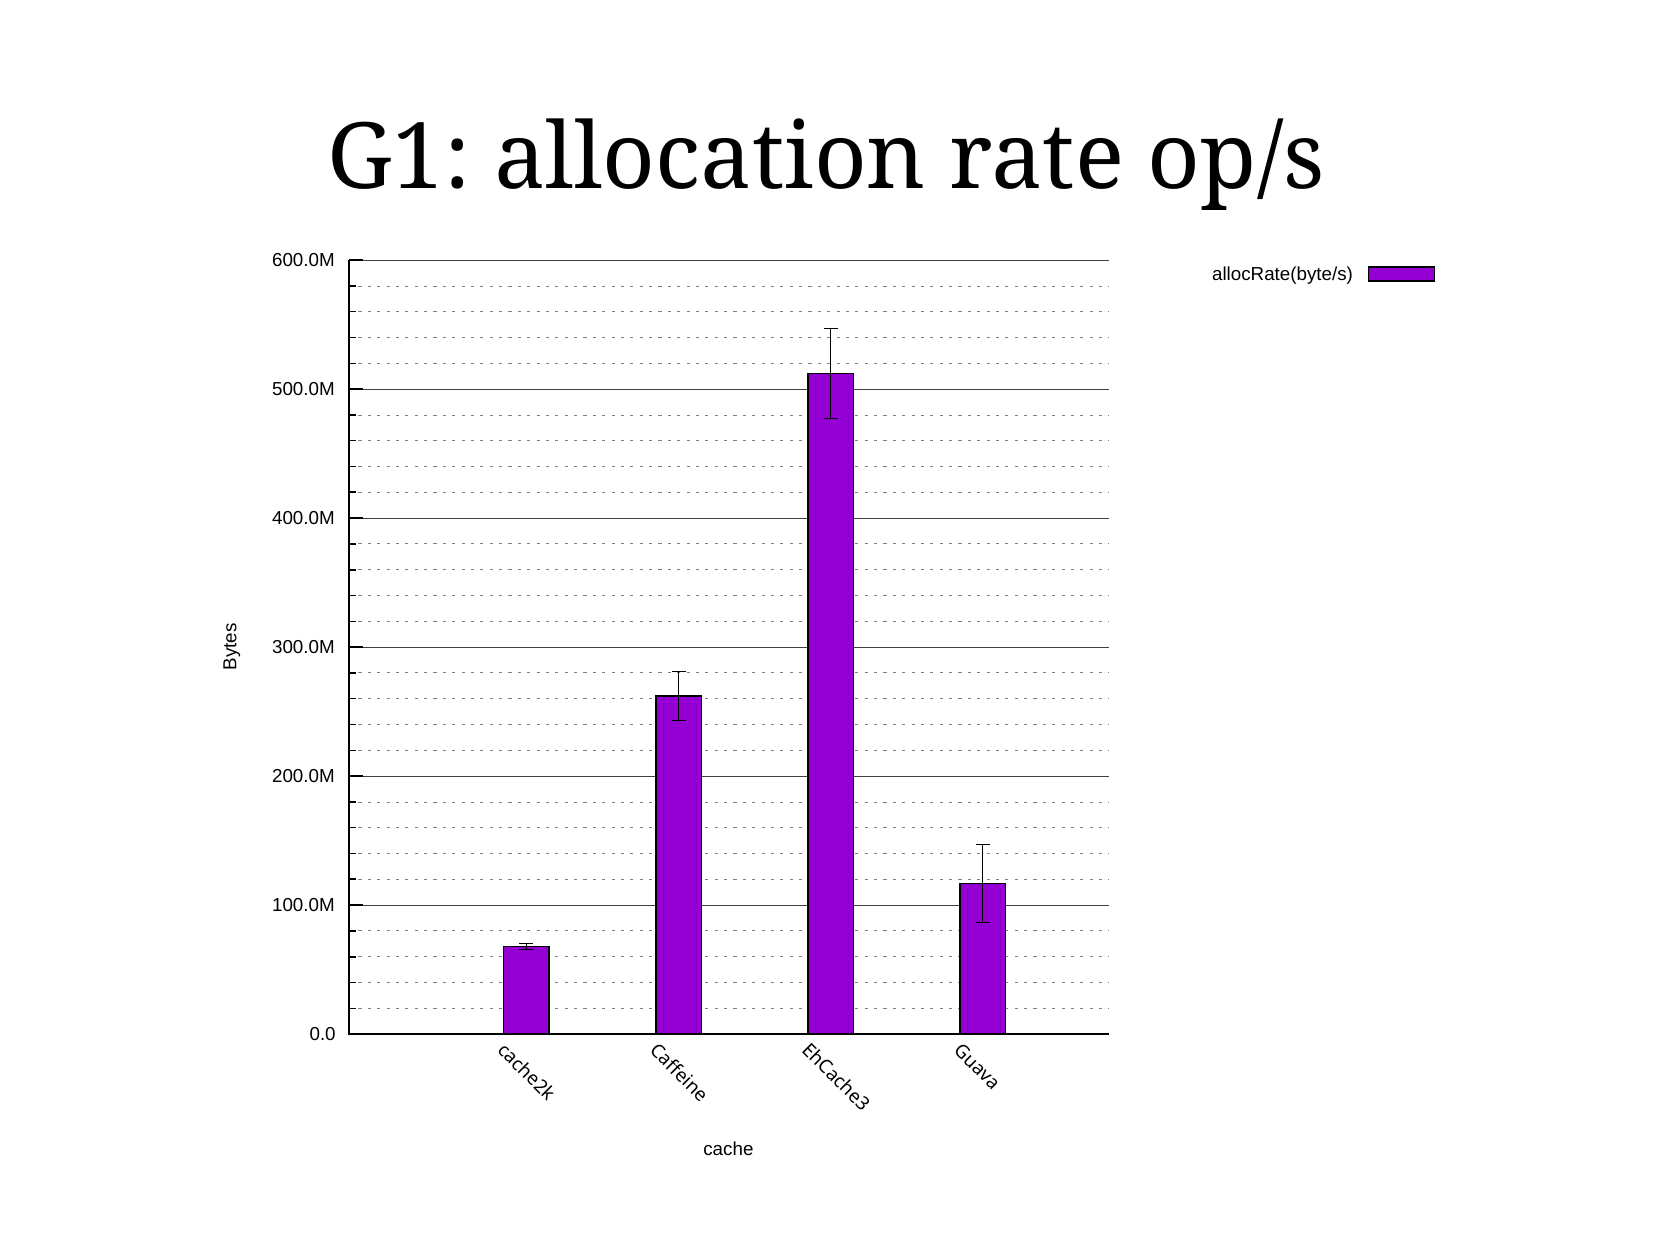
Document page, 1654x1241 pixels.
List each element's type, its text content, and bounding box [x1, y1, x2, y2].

picture [210, 231, 1462, 1171]
title G1: allocation rate op/s [82, 49, 1571, 257]
